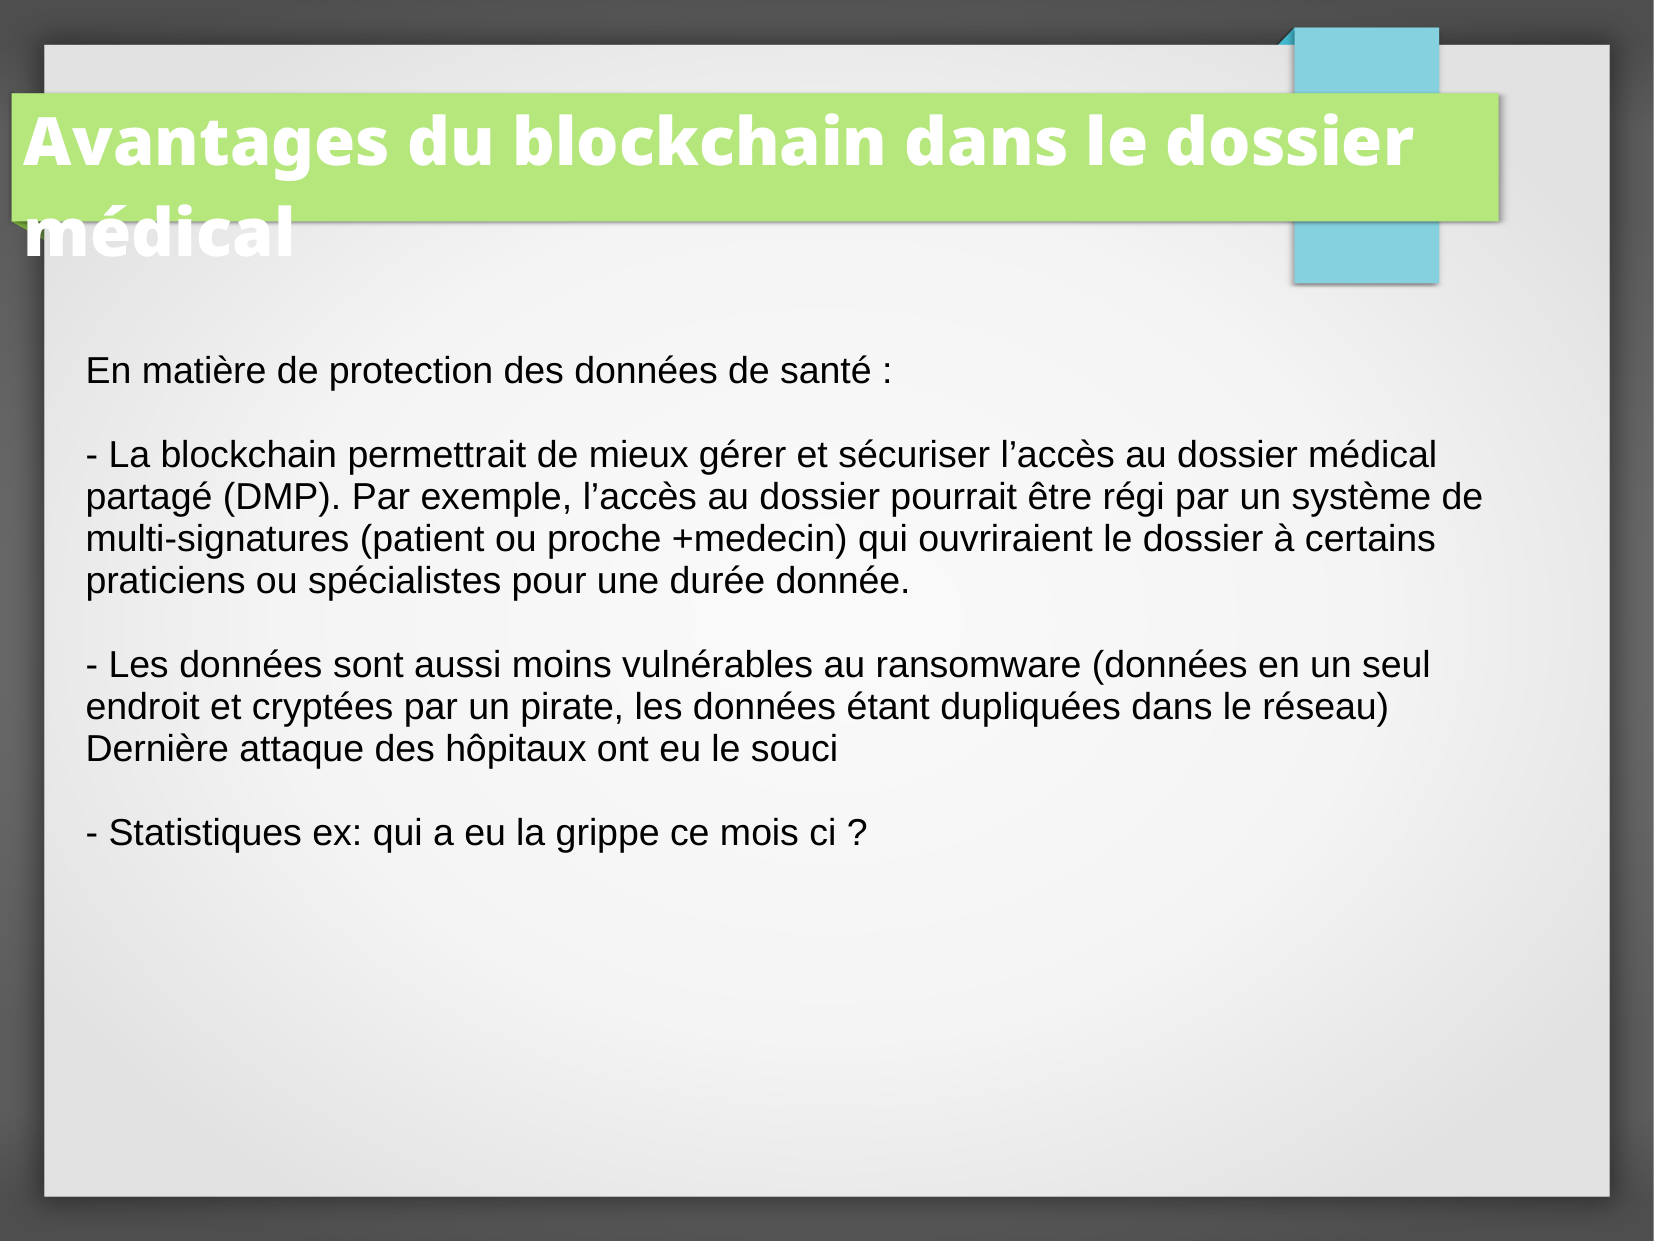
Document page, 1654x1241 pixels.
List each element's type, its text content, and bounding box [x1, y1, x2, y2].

title Avantages du blockchain dans le dossier médical [23, 94, 1524, 213]
text_box En matière de protection des données de santé : - La blockchain permettrait de mieux gérer et sécuriser l’accès au dossier médical partagé (DMP). Par exemple, l’accès au dossier pourrait être régi par un système de multi-signatures (patient ou proche +medecin) qui ouvriraient le dossier à certains praticiens ou spécialistes pour une durée donnée. - Les données sont aussi moins vulnérables au ransomware (données en un seul endroit et cryptées par un pirate, les données étant dupliquées dans le réseau) Dernière attaque des hôpitaux ont eu le souci - Statistiques ex: qui a eu la grippe ce mois ci ? [70, 342, 1524, 862]
picture [0, 0, 1654, 1241]
